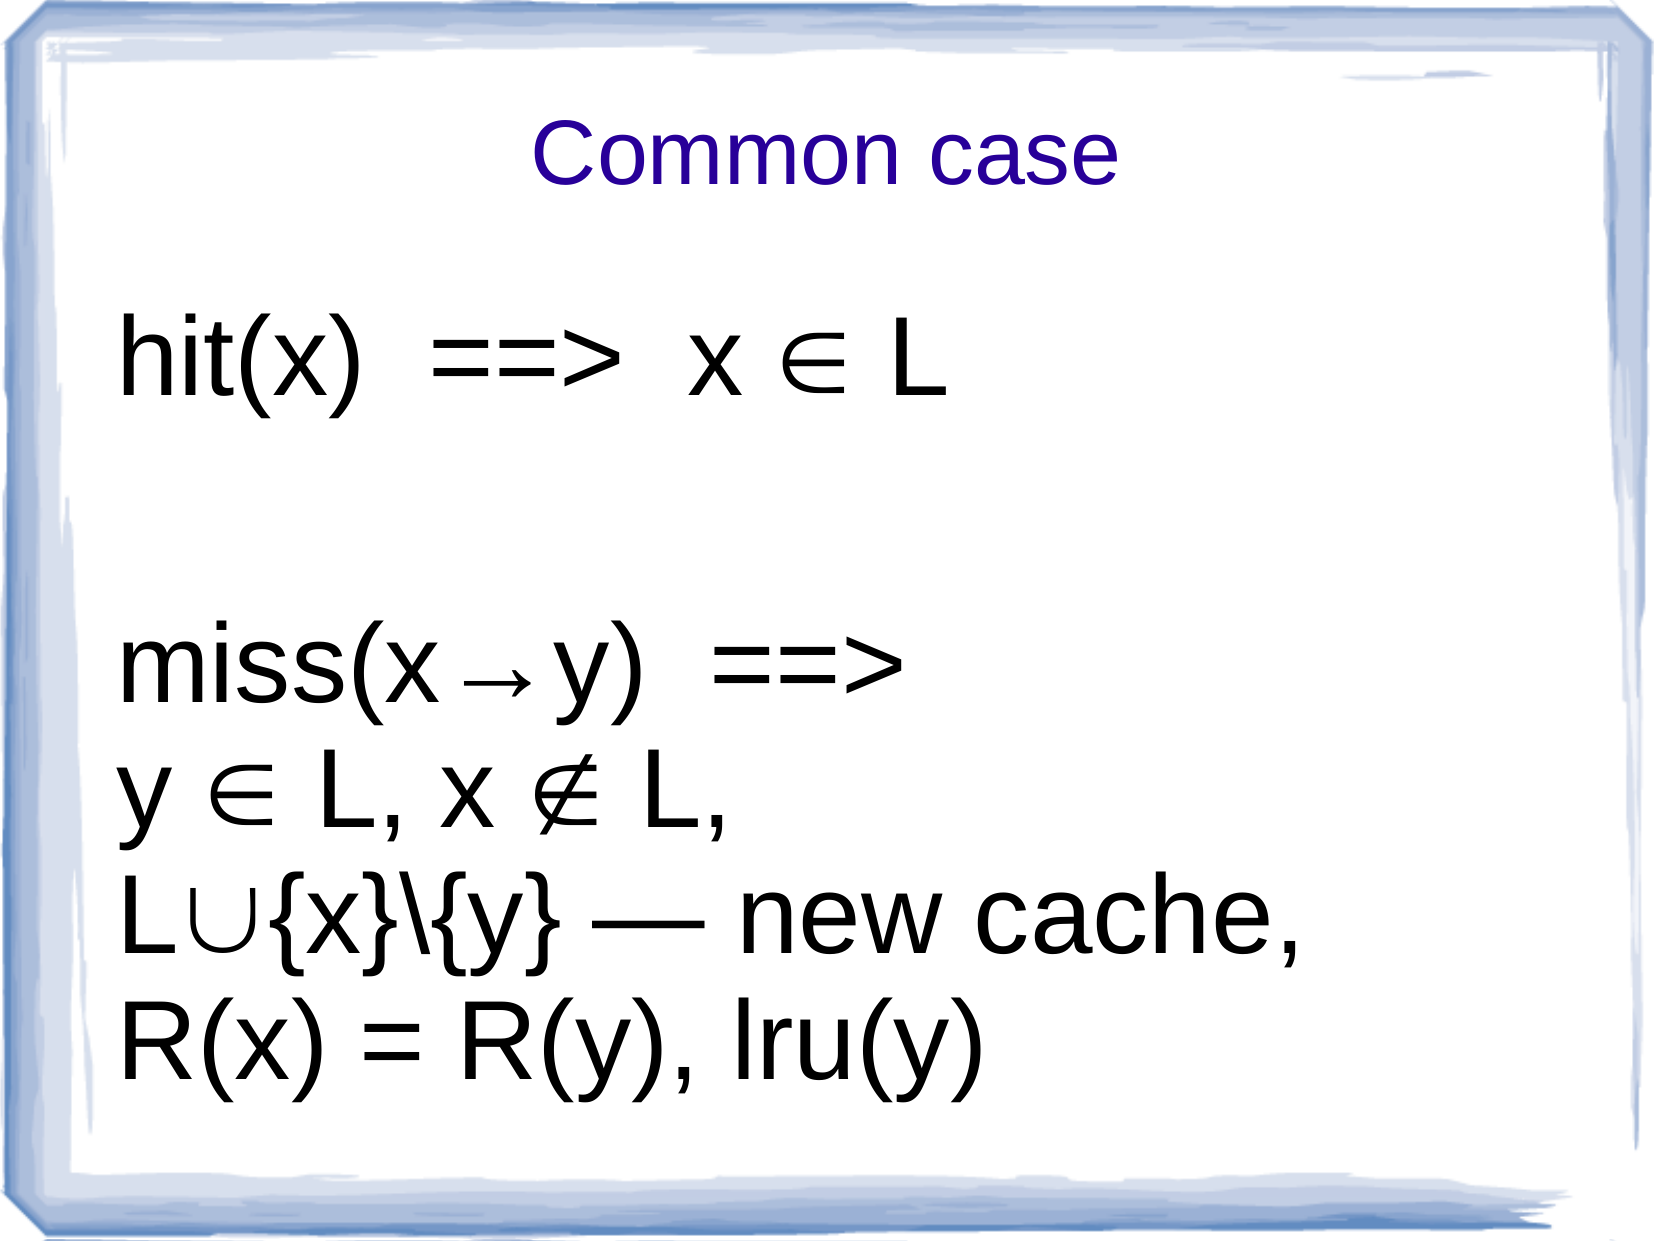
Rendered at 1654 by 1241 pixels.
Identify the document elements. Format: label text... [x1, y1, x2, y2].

title Common case [82, 49, 1571, 257]
text_box hit(x) ==> x  L [101, 286, 965, 439]
text_box miss(x→y) ==> y  L, x  L, L{x}\{y} — new cache, R(x) = R(y), lru(y) [101, 593, 1349, 1135]
picture [0, 0, 1654, 1241]
